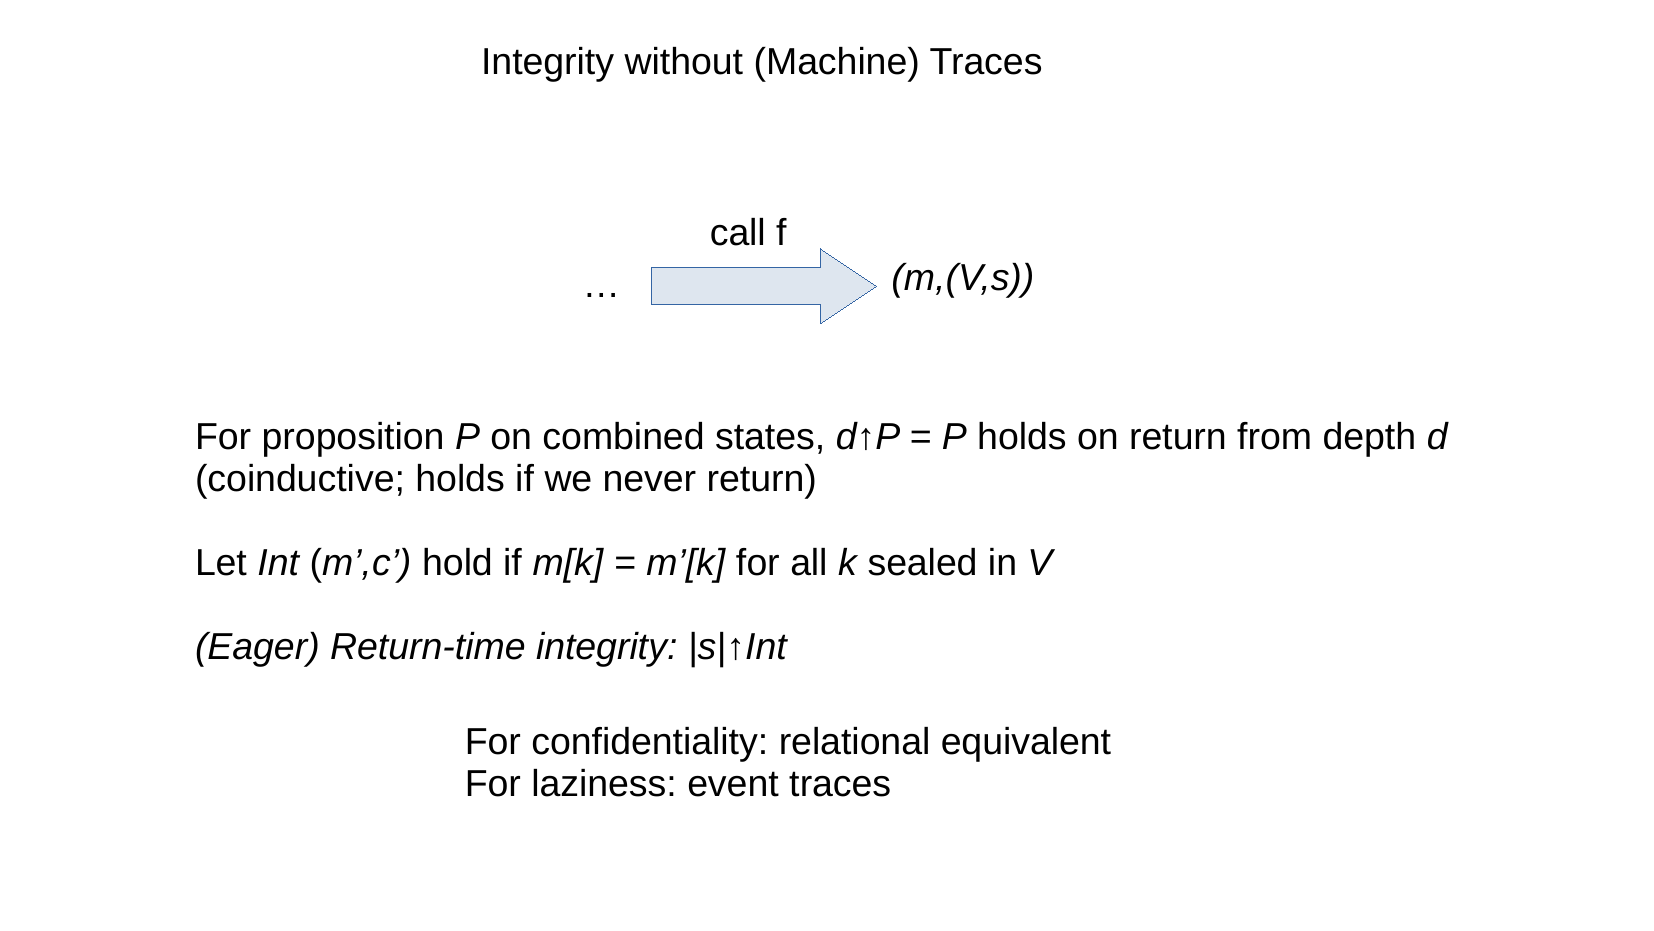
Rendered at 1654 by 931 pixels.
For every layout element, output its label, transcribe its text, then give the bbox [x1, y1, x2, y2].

text_box Integrity without (Machine) Traces [466, 33, 1058, 91]
text_box call f [695, 204, 802, 262]
text_box For confidentiality: relational equivalent For laziness: event traces [450, 713, 1127, 813]
text_box For proposition P on combined states, d↑P = P holds on return from depth d (coinductive; holds if we never return) Let Int (m’,c’) hold if m[k] = m’[k] for all k sealed in V (Eager) Return-time integrity: |s|↑Int [180, 408, 1463, 676]
text_box … [567, 256, 635, 314]
text_box [651, 248, 876, 324]
text_box (m,(V,s)) [876, 248, 1080, 348]
